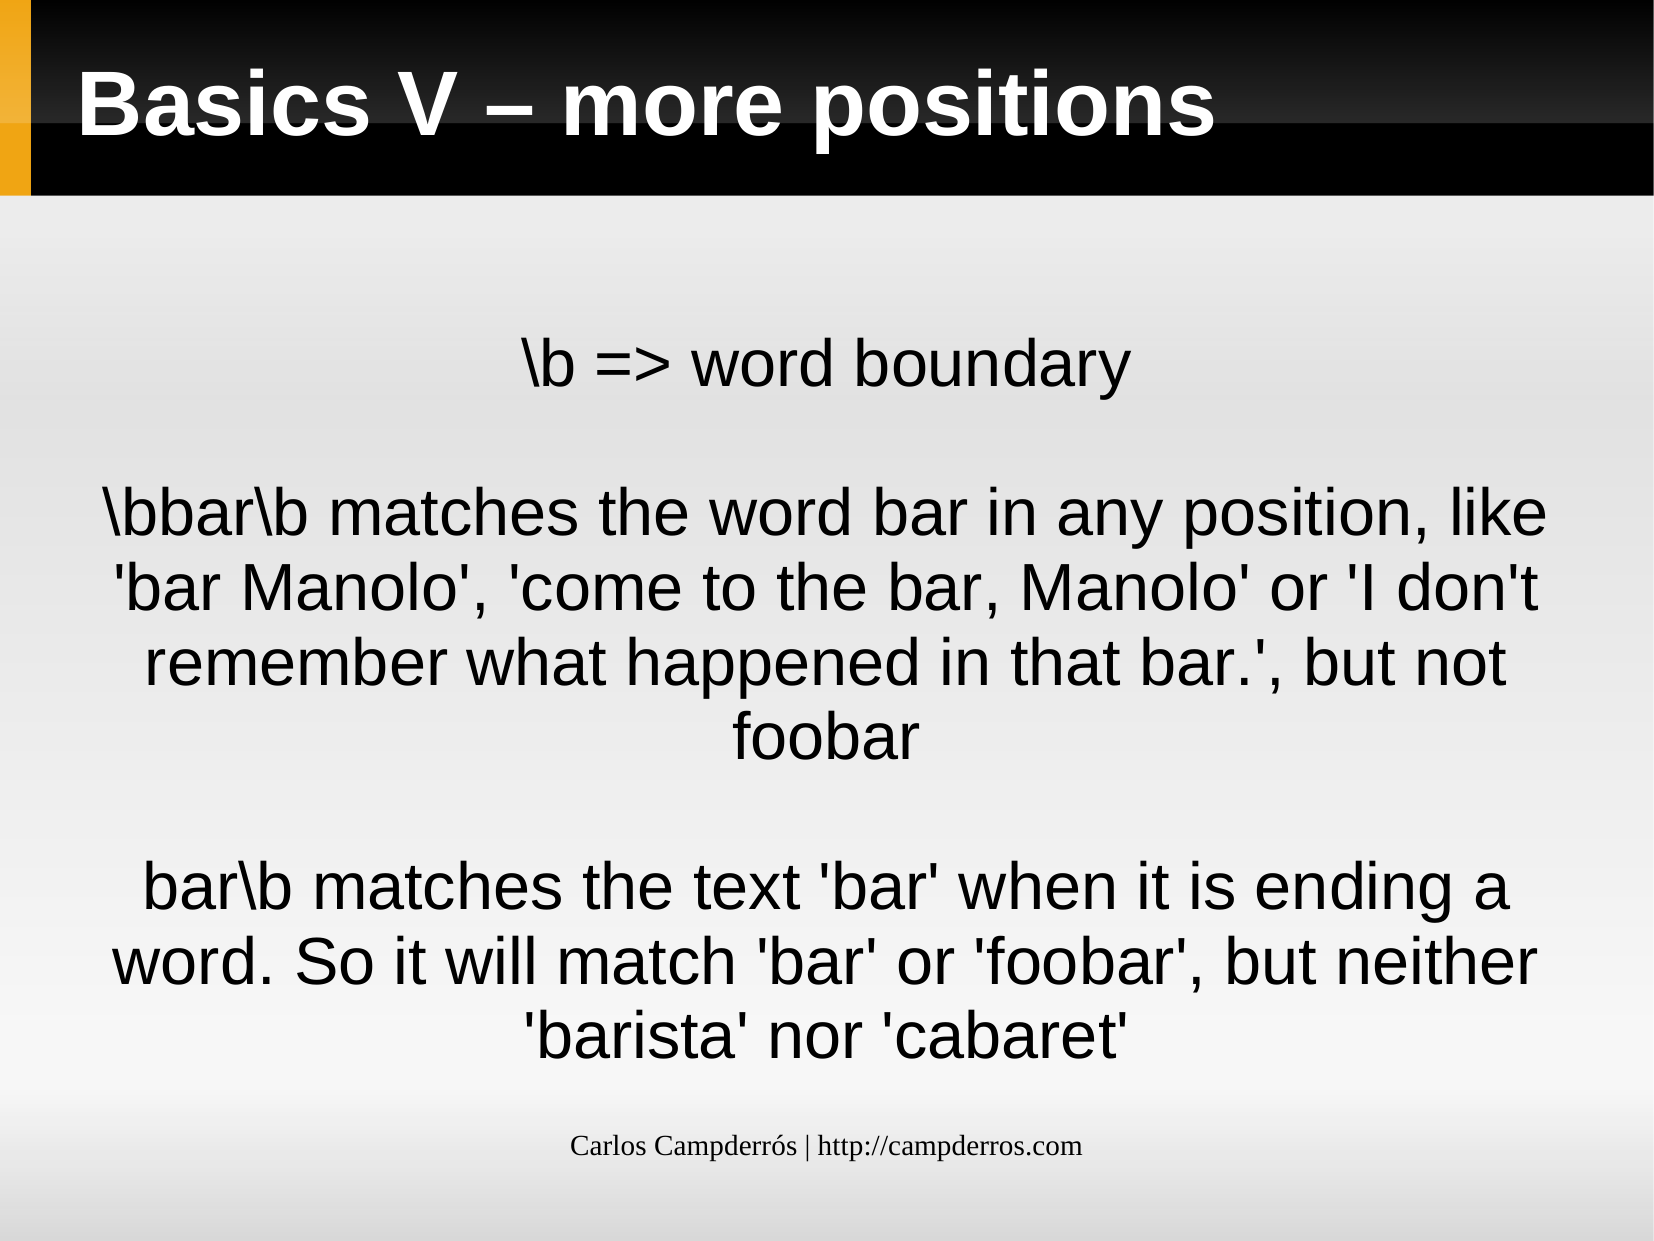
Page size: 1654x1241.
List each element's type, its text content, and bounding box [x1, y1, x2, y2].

title Basics V – more positions [76, 7, 1565, 200]
picture [0, 0, 1654, 1241]
subtitle \b => word boundary \bbar\b matches the word bar in any position, like 'bar Manolo', 'come to the bar, Manolo' or 'I don't remember what happened in that bar.', but not foobar bar\b matches the text 'bar' when it is ending a word. So it will match 'bar' or 'foobar', but neither 'barista' nor 'cabaret' [82, 297, 1571, 1102]
